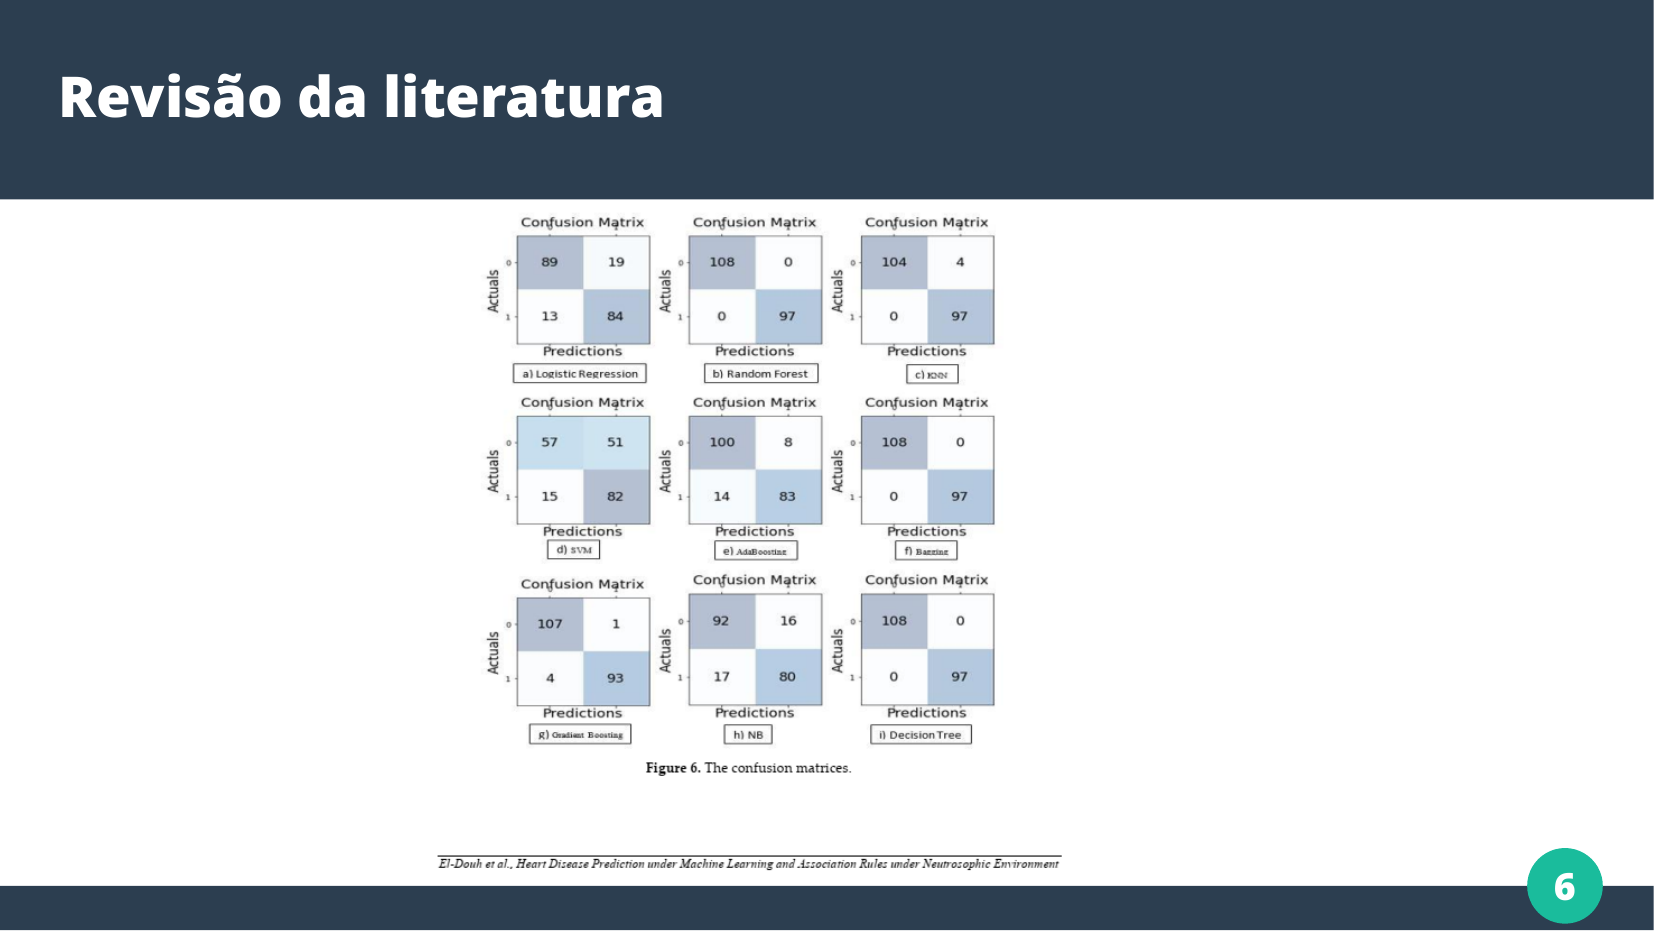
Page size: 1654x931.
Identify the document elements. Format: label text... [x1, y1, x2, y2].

title Revisão da literatura [59, 37, 1595, 156]
picture [413, 206, 1073, 878]
